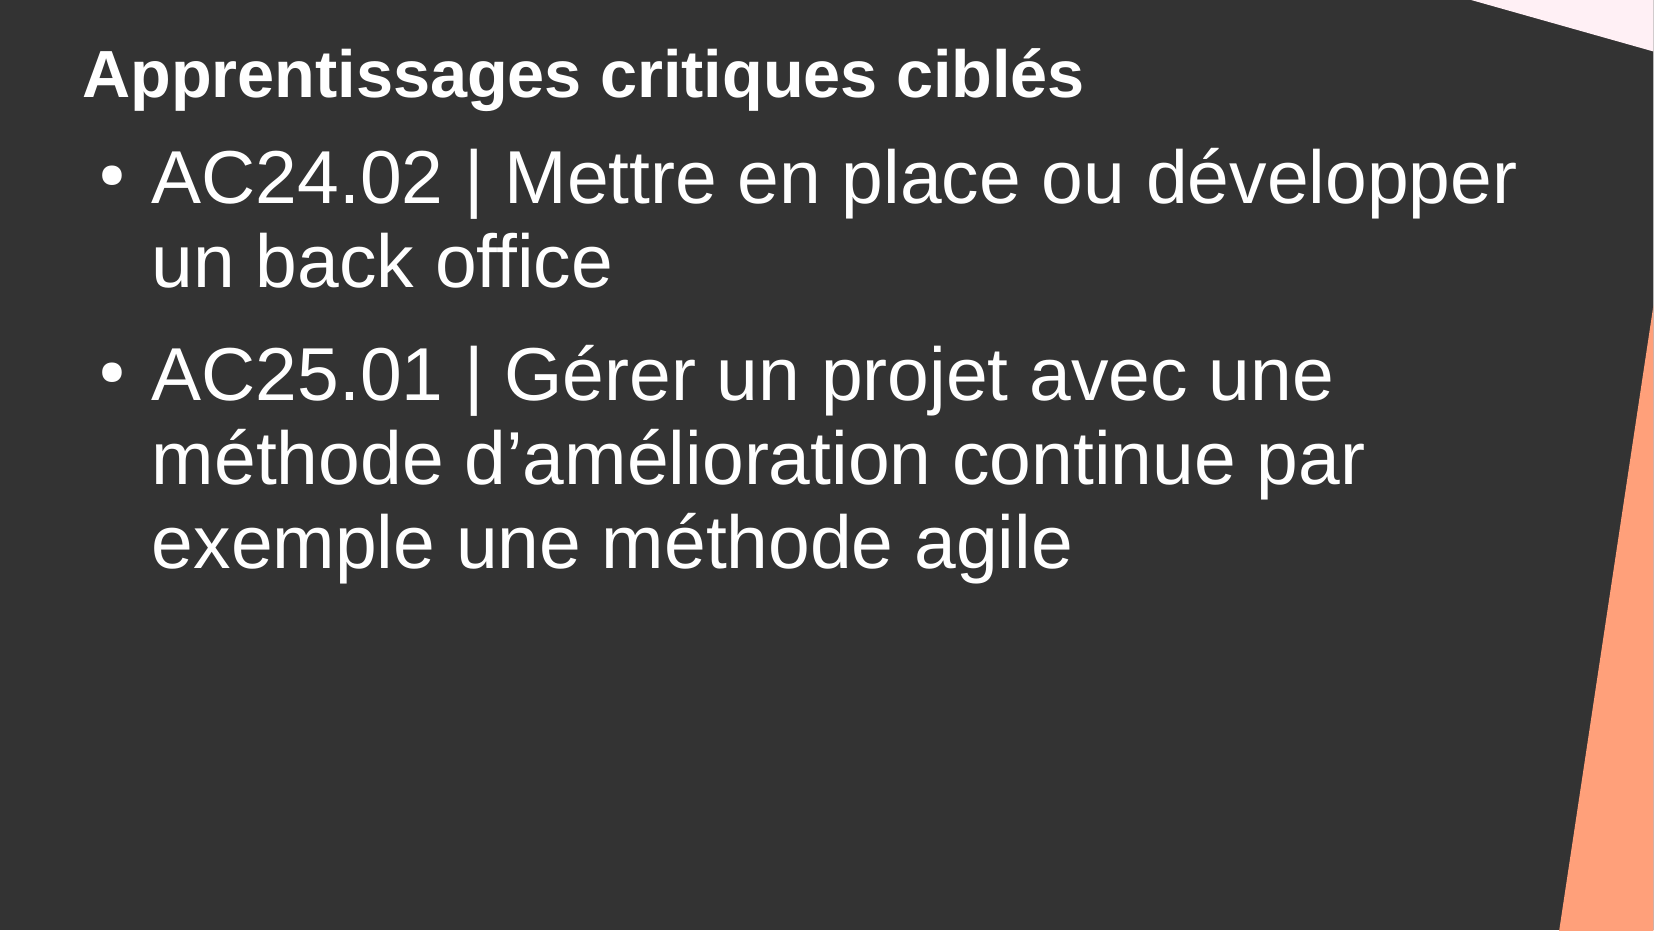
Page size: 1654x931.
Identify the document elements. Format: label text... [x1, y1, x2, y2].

title Apprentissages critiques ciblés [82, 37, 1571, 122]
text_box [1559, 301, 1654, 931]
list AC24.02 | Mettre en place ou développer un back office AC25.01 | Gérer un projet avec une méthode d’amélioration continue par exemple une méthode agile [80, 135, 1620, 721]
text_box [1471, 0, 1654, 52]
